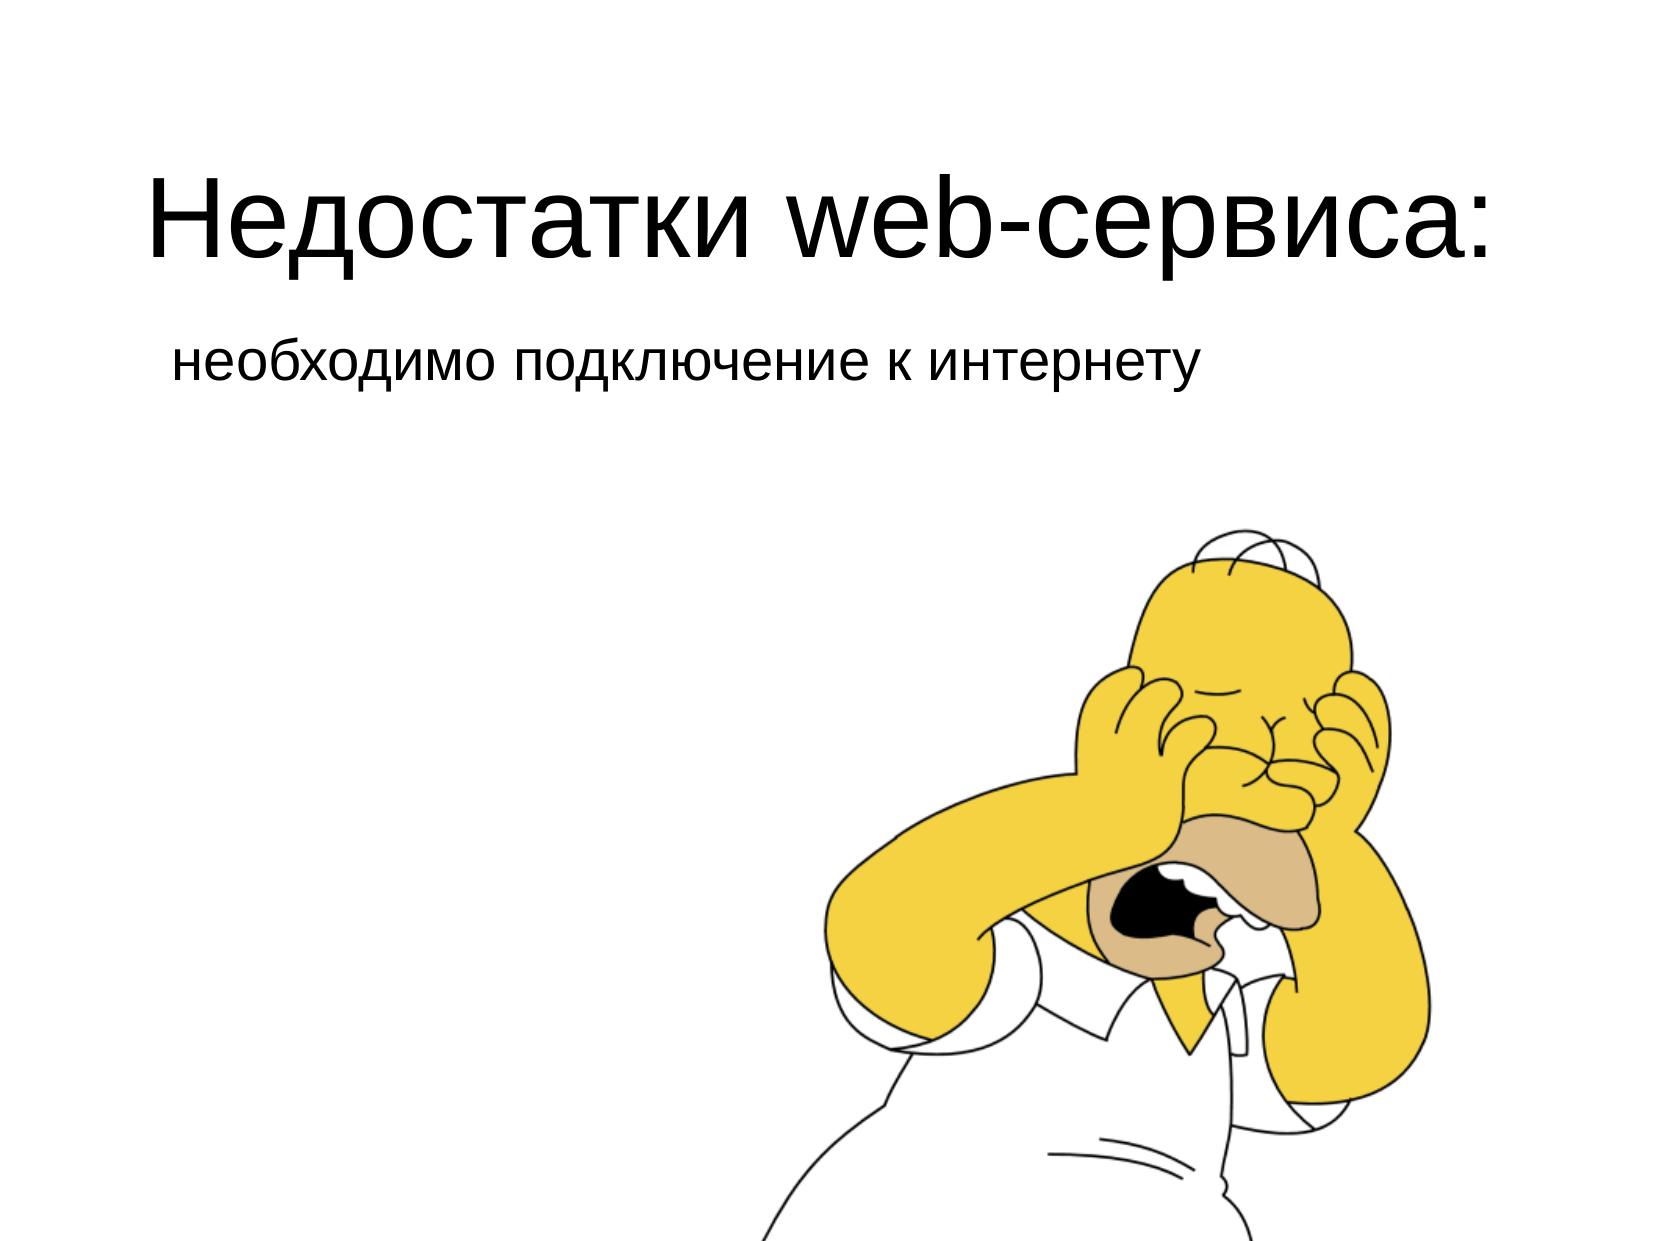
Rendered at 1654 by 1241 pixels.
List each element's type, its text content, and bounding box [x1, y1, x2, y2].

text_box необходимо подключение к интернету [128, 314, 1211, 401]
text_box Недостатки web-сервиса: [114, 134, 1506, 290]
picture [713, 493, 1495, 1241]
